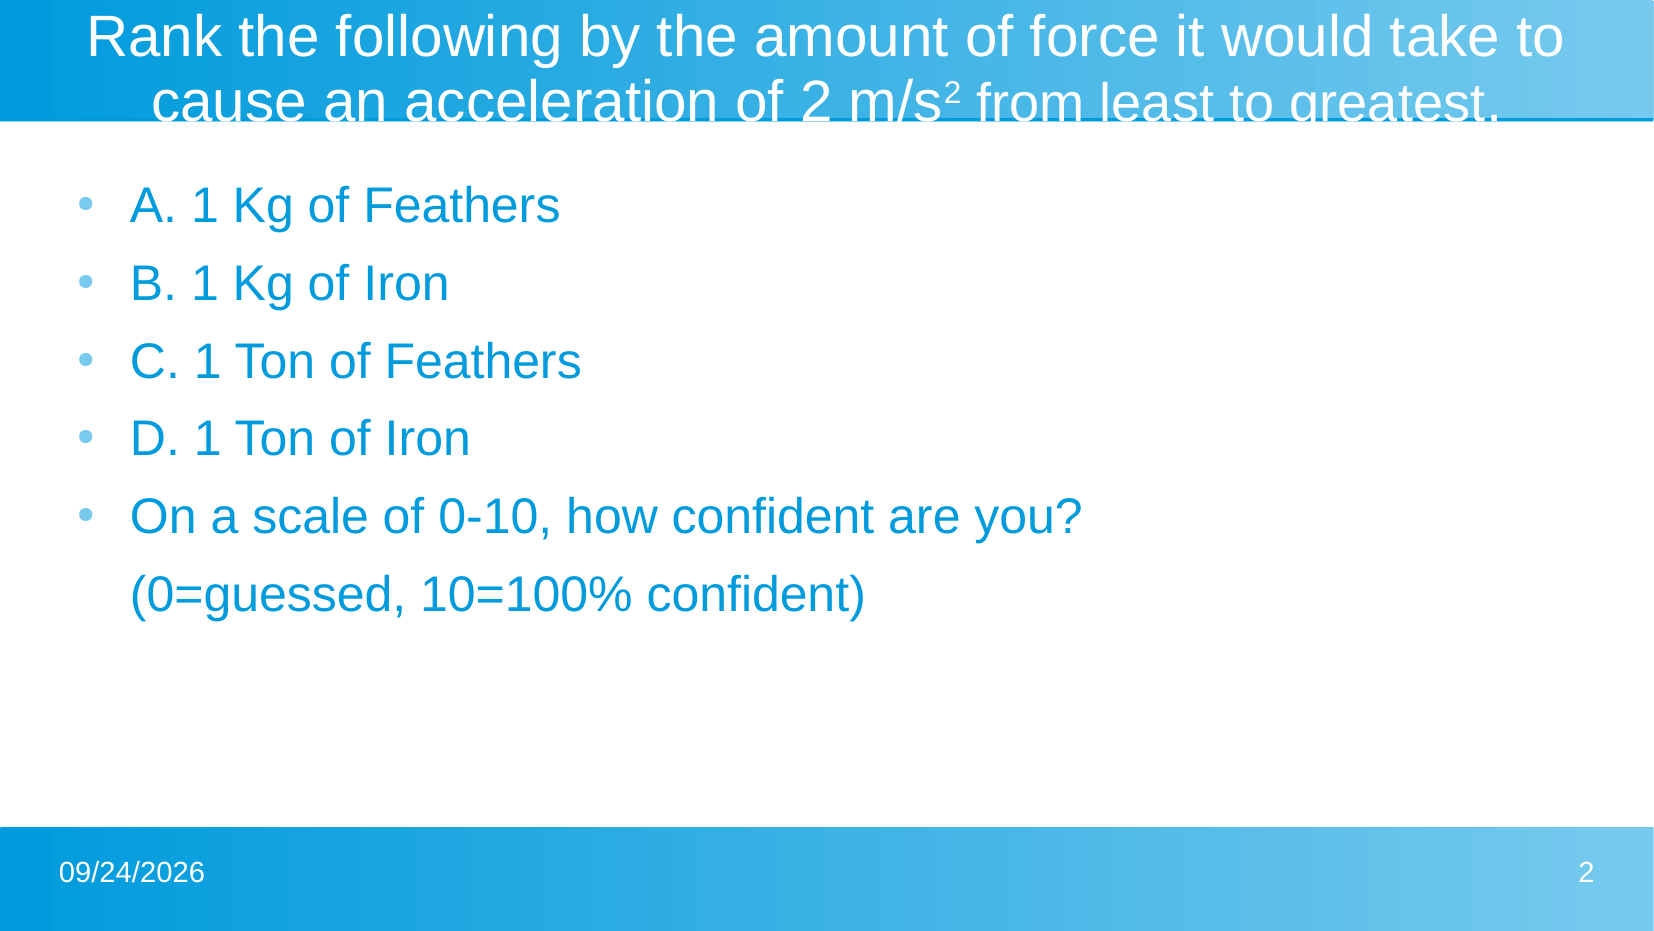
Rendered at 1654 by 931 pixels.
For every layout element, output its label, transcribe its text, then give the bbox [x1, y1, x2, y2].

title Rank the following by the amount of force it would take to cause an acceleration of 2 m/s2 from least to greatest. [59, 3, 1595, 134]
list A. 1 Kg of Feathers B. 1 Kg of Iron C. 1 Ton of Feathers D. 1 Ton of Iron On a scale of 0-10, how confident are you? (0=guessed, 10=100% confident) [59, 177, 1595, 768]
